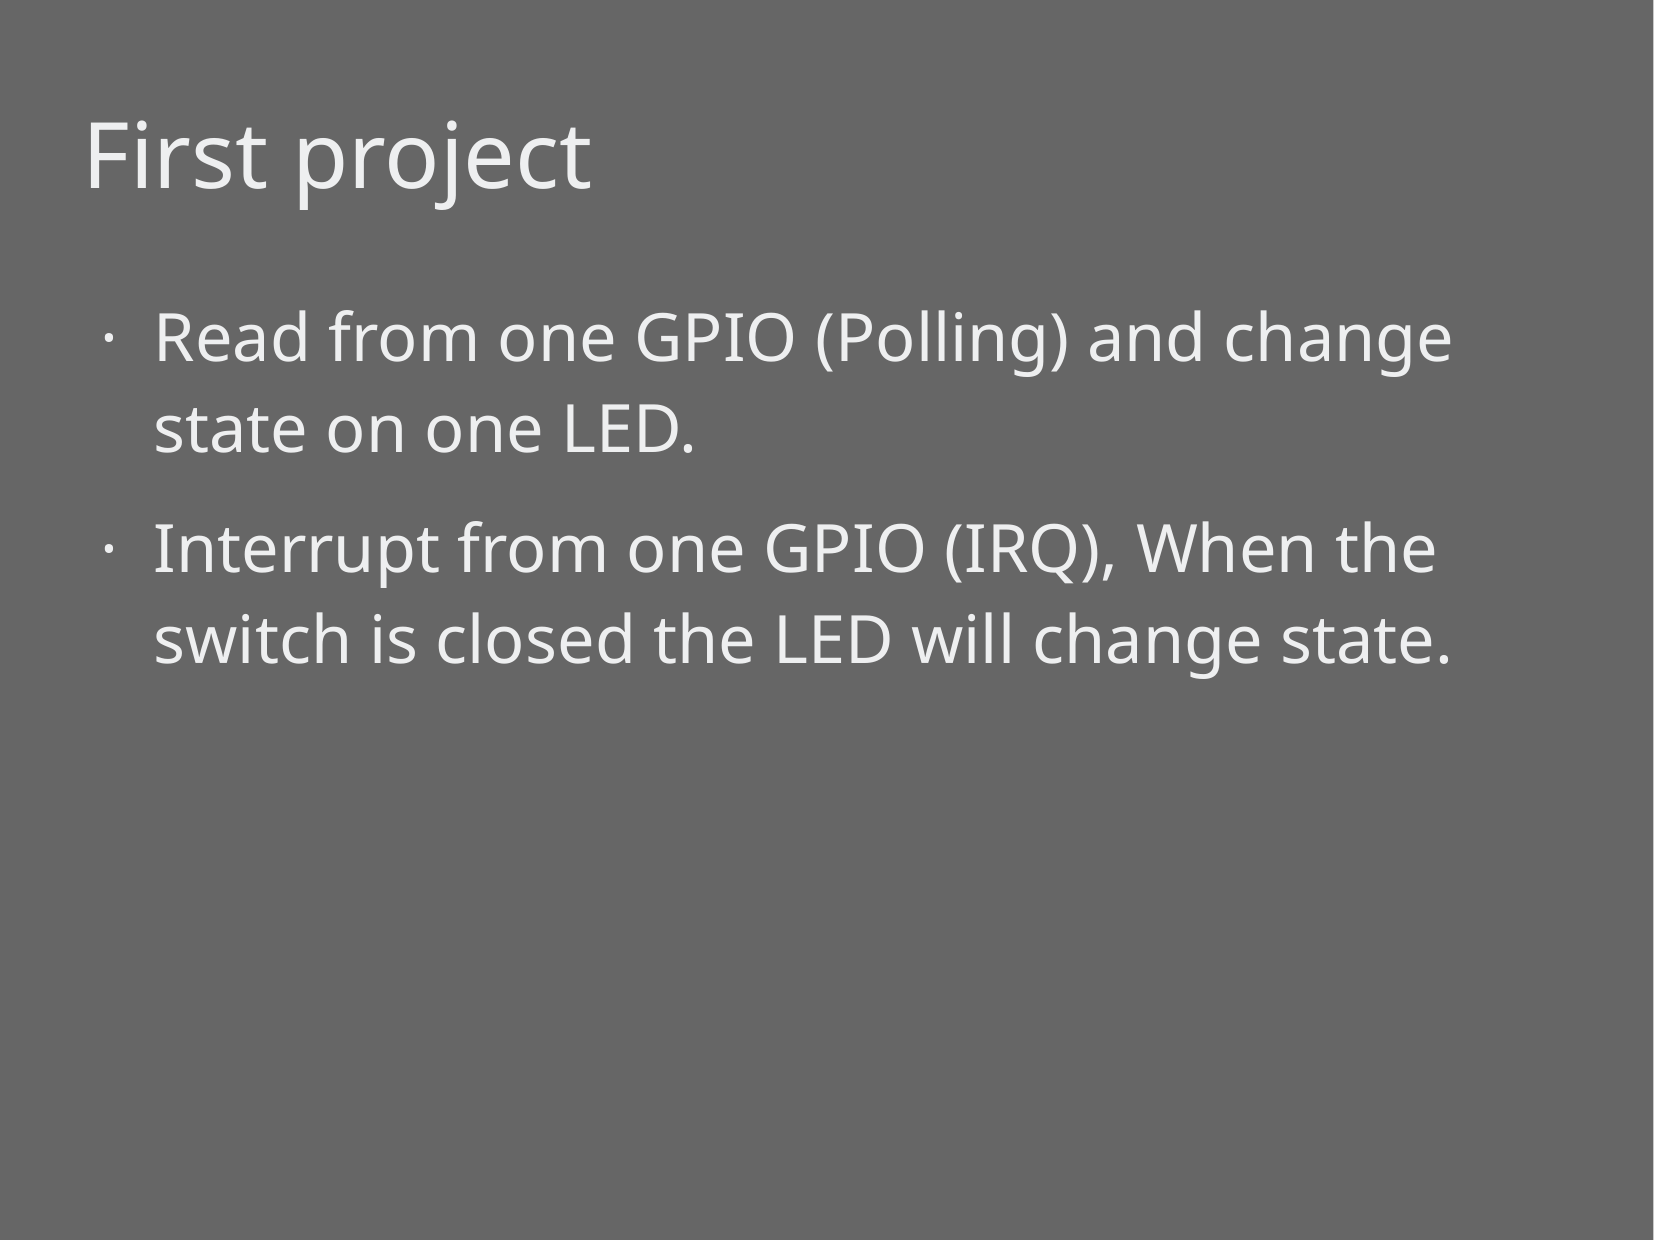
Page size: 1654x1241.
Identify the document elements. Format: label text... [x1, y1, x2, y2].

list Read from one GPIO (Polling) and change state on one LED. Interrupt from one GPIO (IRQ), When the switch is closed the LED will change state. [82, 290, 1571, 1010]
title First project [82, 49, 1571, 257]
